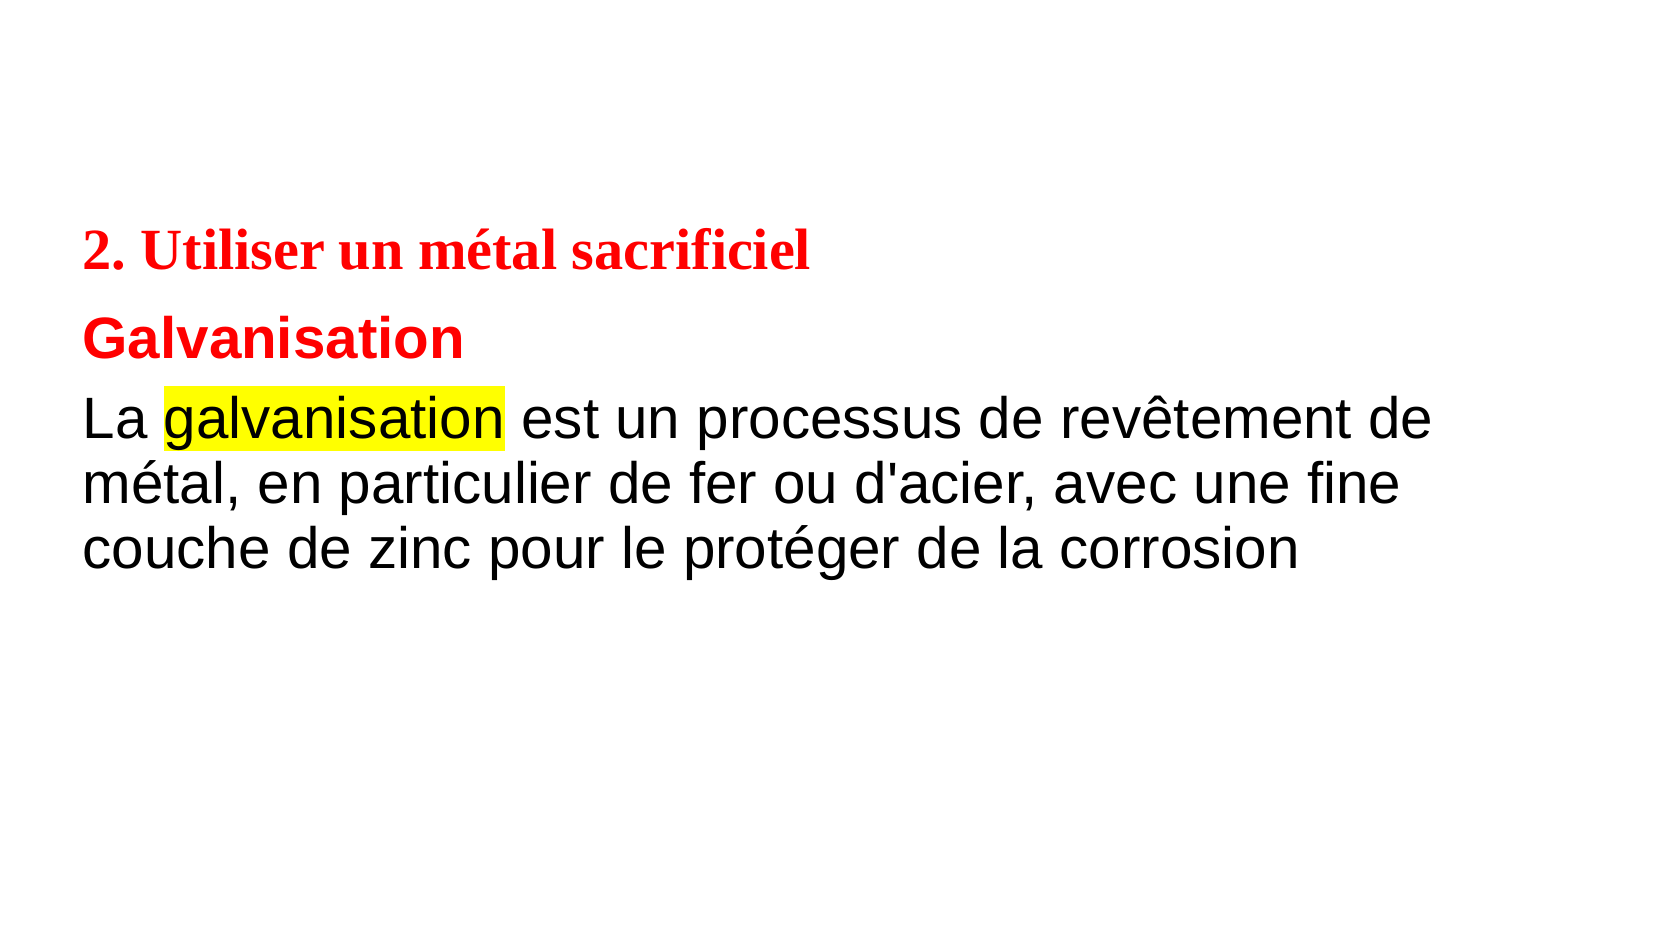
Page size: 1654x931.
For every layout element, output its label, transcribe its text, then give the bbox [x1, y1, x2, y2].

list 2. Utiliser un métal sacrificiel Galvanisation La galvanisation est un processus de revêtement de métal, en particulier de fer ou d'acier, avec une fine couche de zinc pour le protéger de la corrosion [82, 217, 1571, 601]
